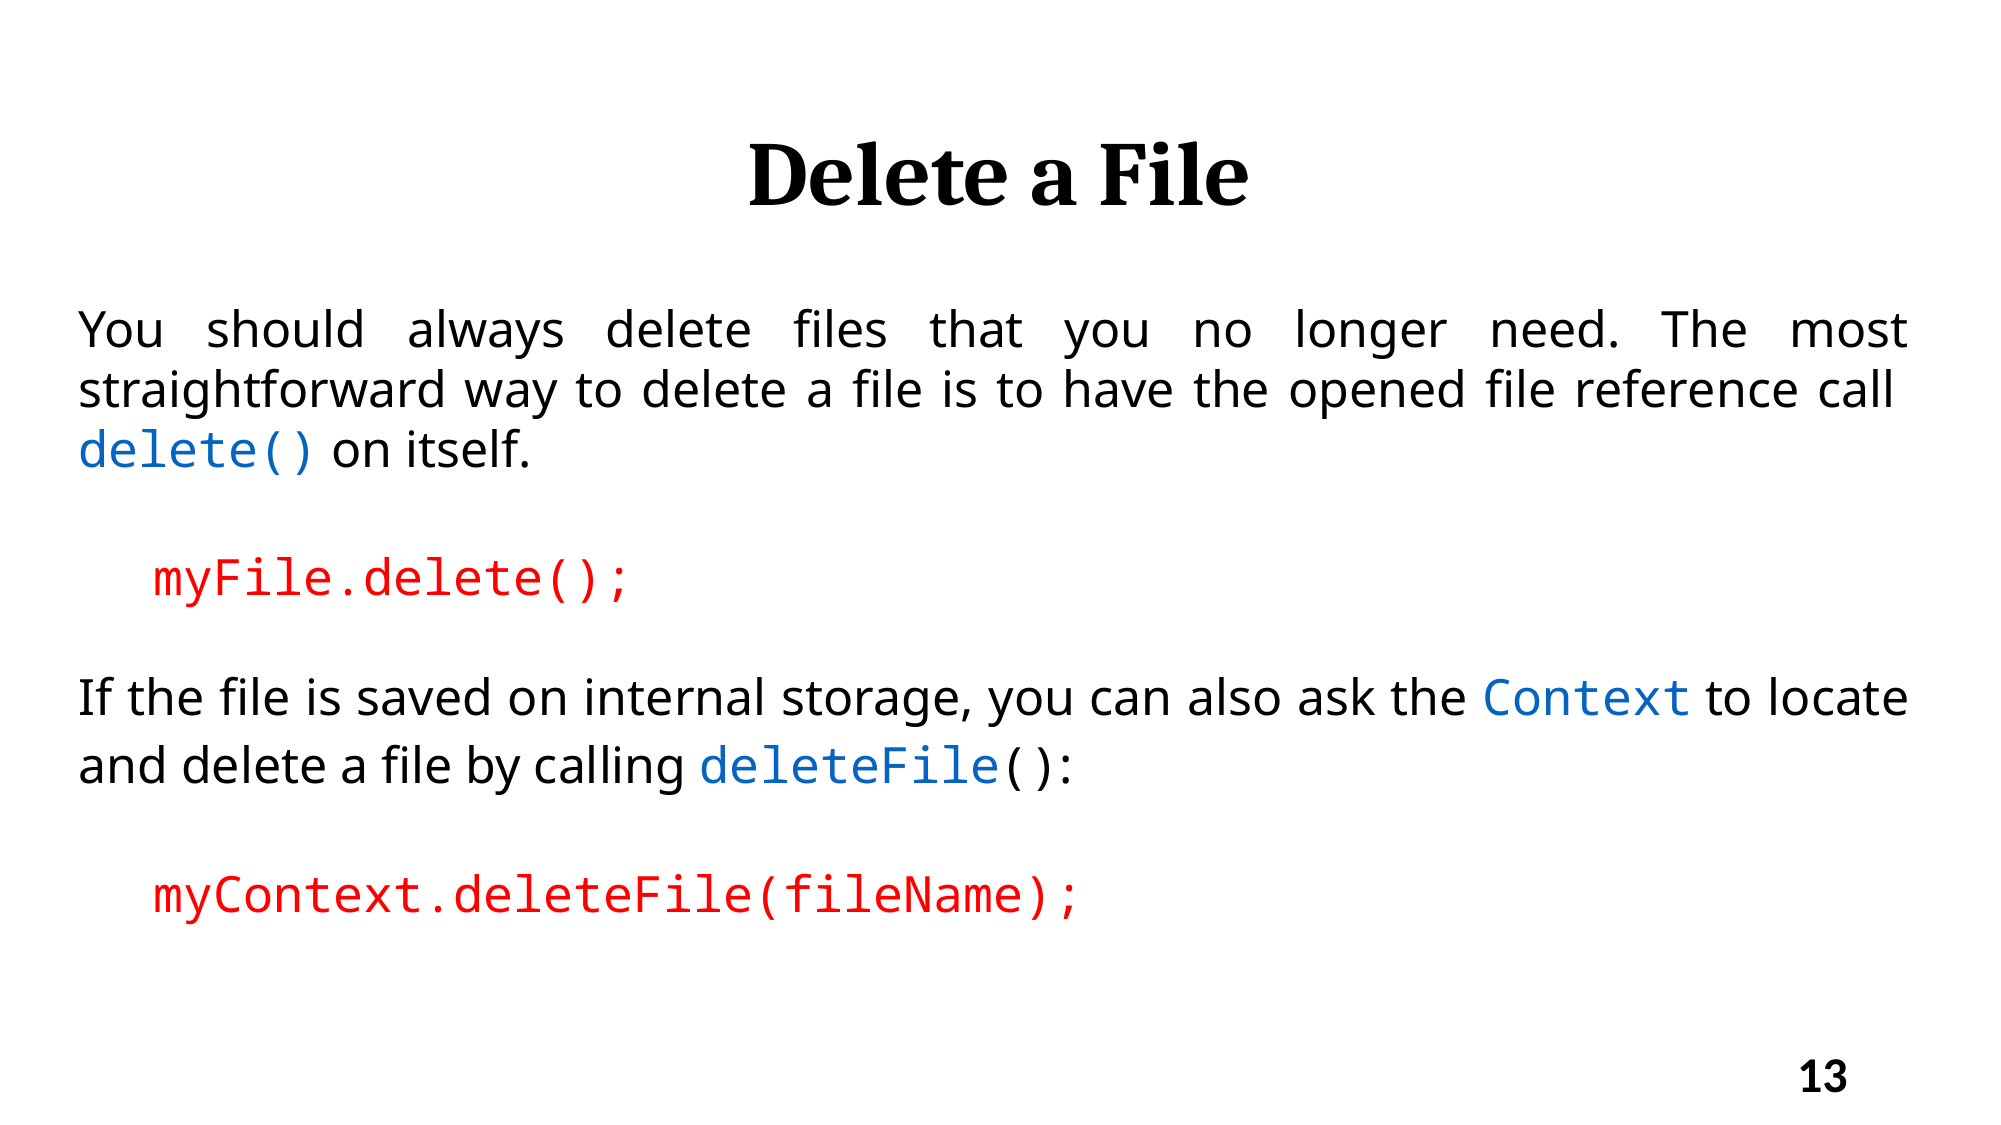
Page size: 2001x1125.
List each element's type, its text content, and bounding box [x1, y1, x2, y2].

slide_number <number> [1412, 1042, 1863, 1103]
title Delete a File [137, 59, 1863, 278]
text_box You should always delete files that you no longer need. The most straightforward way to delete a file is to have the opened file reference call delete() on itself. myFile.delete(); If the file is saved on internal storage, you can also ask the Context to locate and delete a file by calling deleteFile(): myContext.deleteFile(fileName); [78, 297, 1910, 949]
